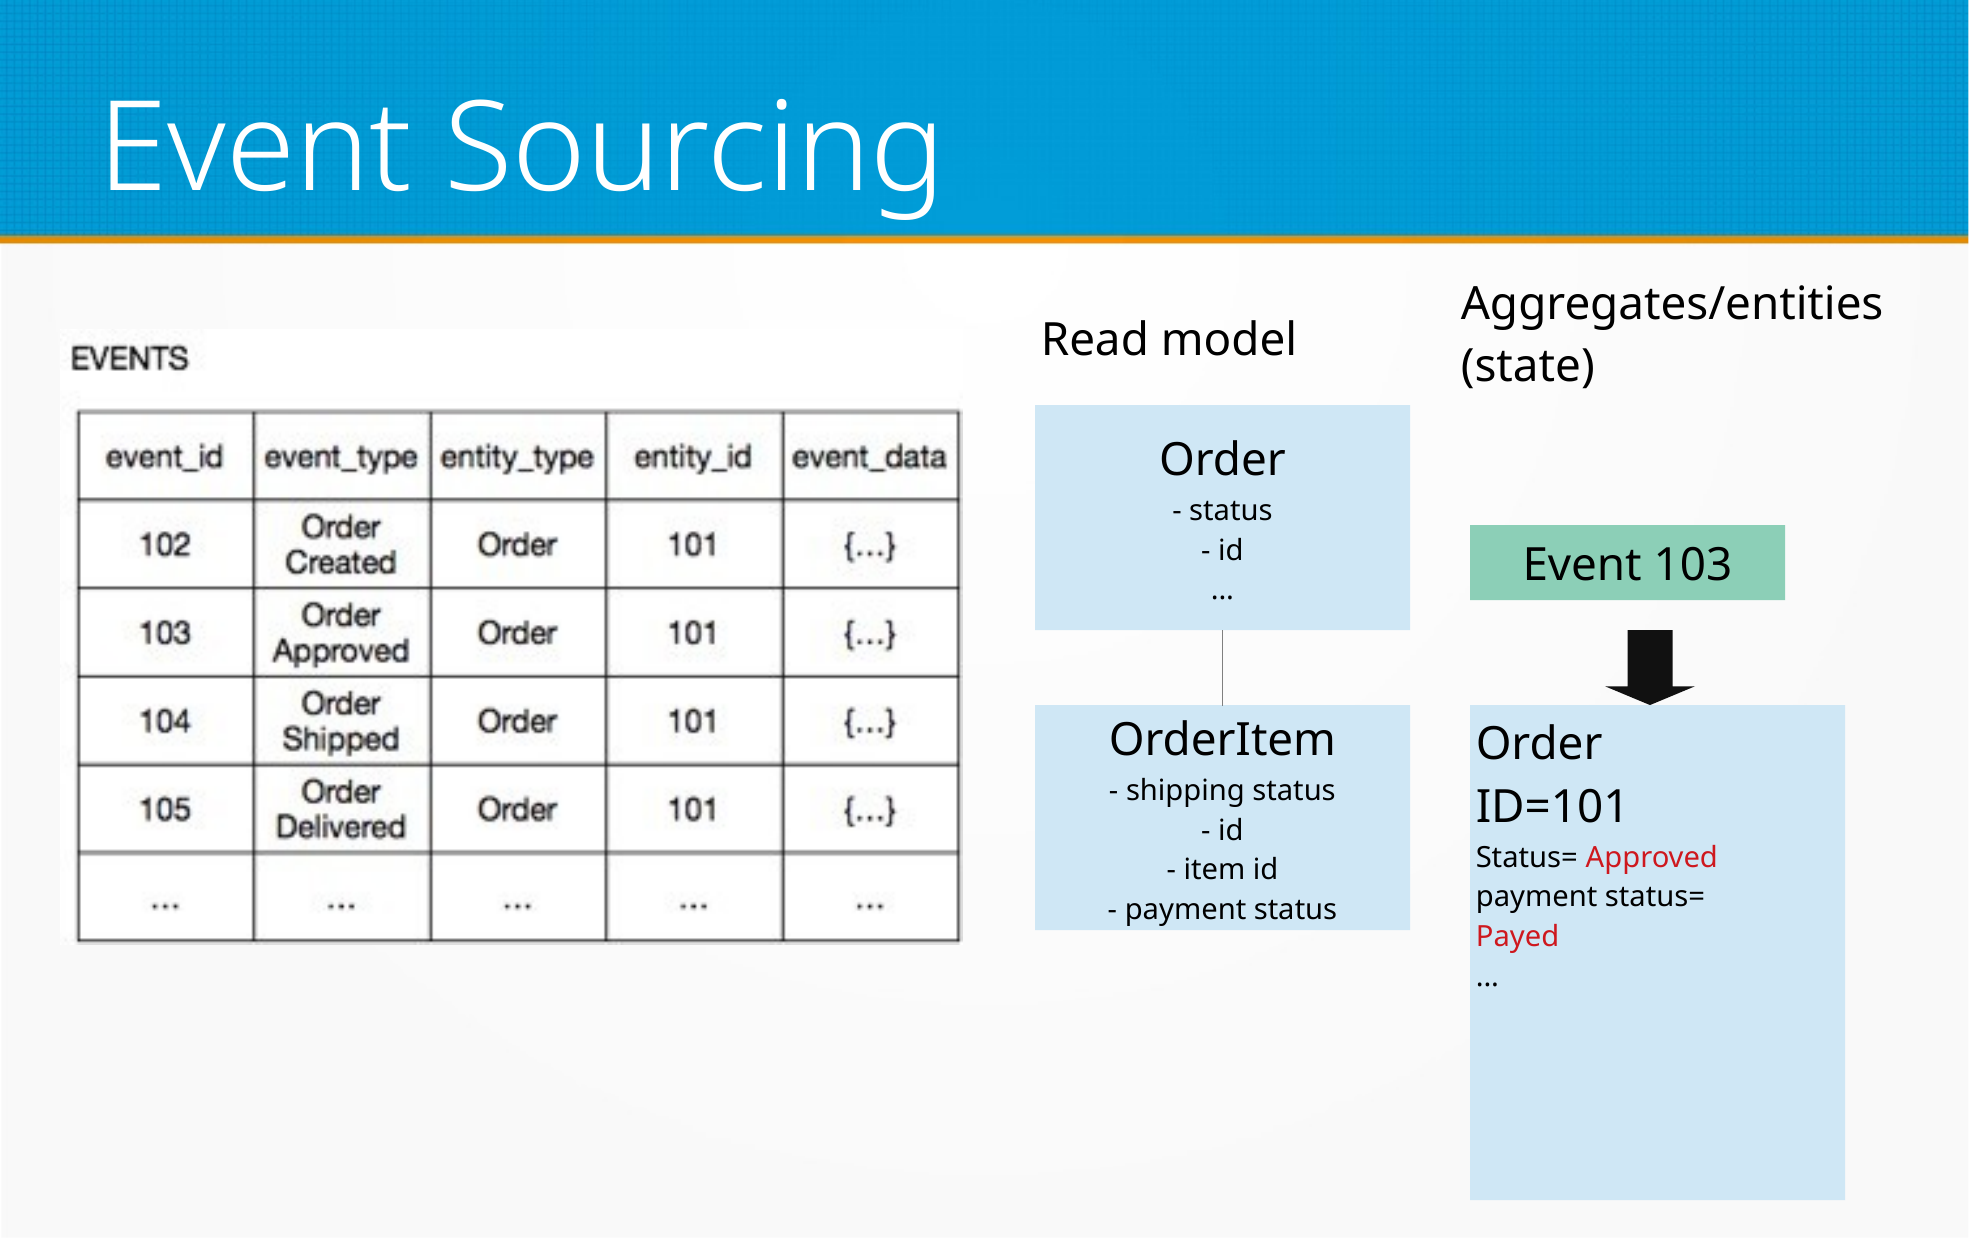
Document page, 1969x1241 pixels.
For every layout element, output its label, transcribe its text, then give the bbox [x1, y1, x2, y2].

text_box OrderItem - shipping status - id - item id - payment status [1035, 705, 1411, 931]
text_box Event 103 [1470, 525, 1786, 601]
text_box [1605, 630, 1696, 706]
text_box Order ID=101 Status= Approved payment status= Payed ... [1470, 705, 1846, 1201]
text_box Order - status - id ... [1035, 405, 1411, 631]
text_box Aggregates/entities (state) [1455, 246, 1951, 419]
title Event Sourcing [98, 19, 1870, 227]
text_box Read model [1035, 304, 1321, 371]
picture [0, 233, 1969, 1241]
